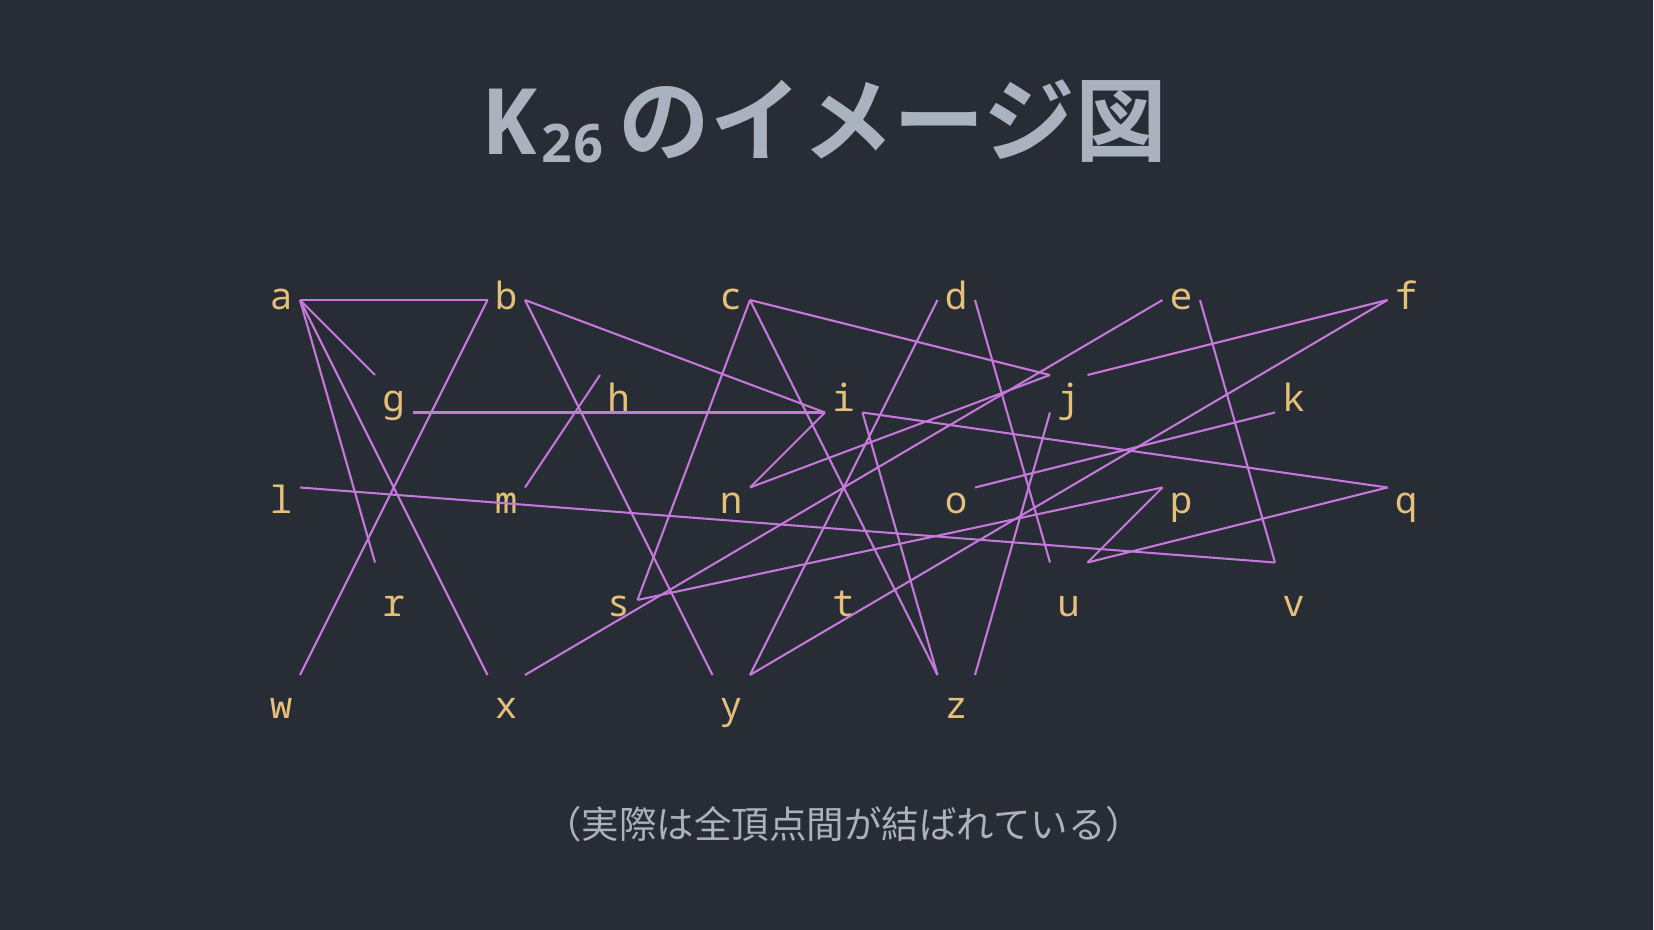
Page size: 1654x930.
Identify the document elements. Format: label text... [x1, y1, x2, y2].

title K26のイメージ図 [82, 37, 1571, 193]
text_box a b c d e f g h i j k l m n o p q r s t u v w x y z [187, 262, 1538, 751]
text_box （実際は全頂点間が結ばれている） [337, 787, 1351, 895]
